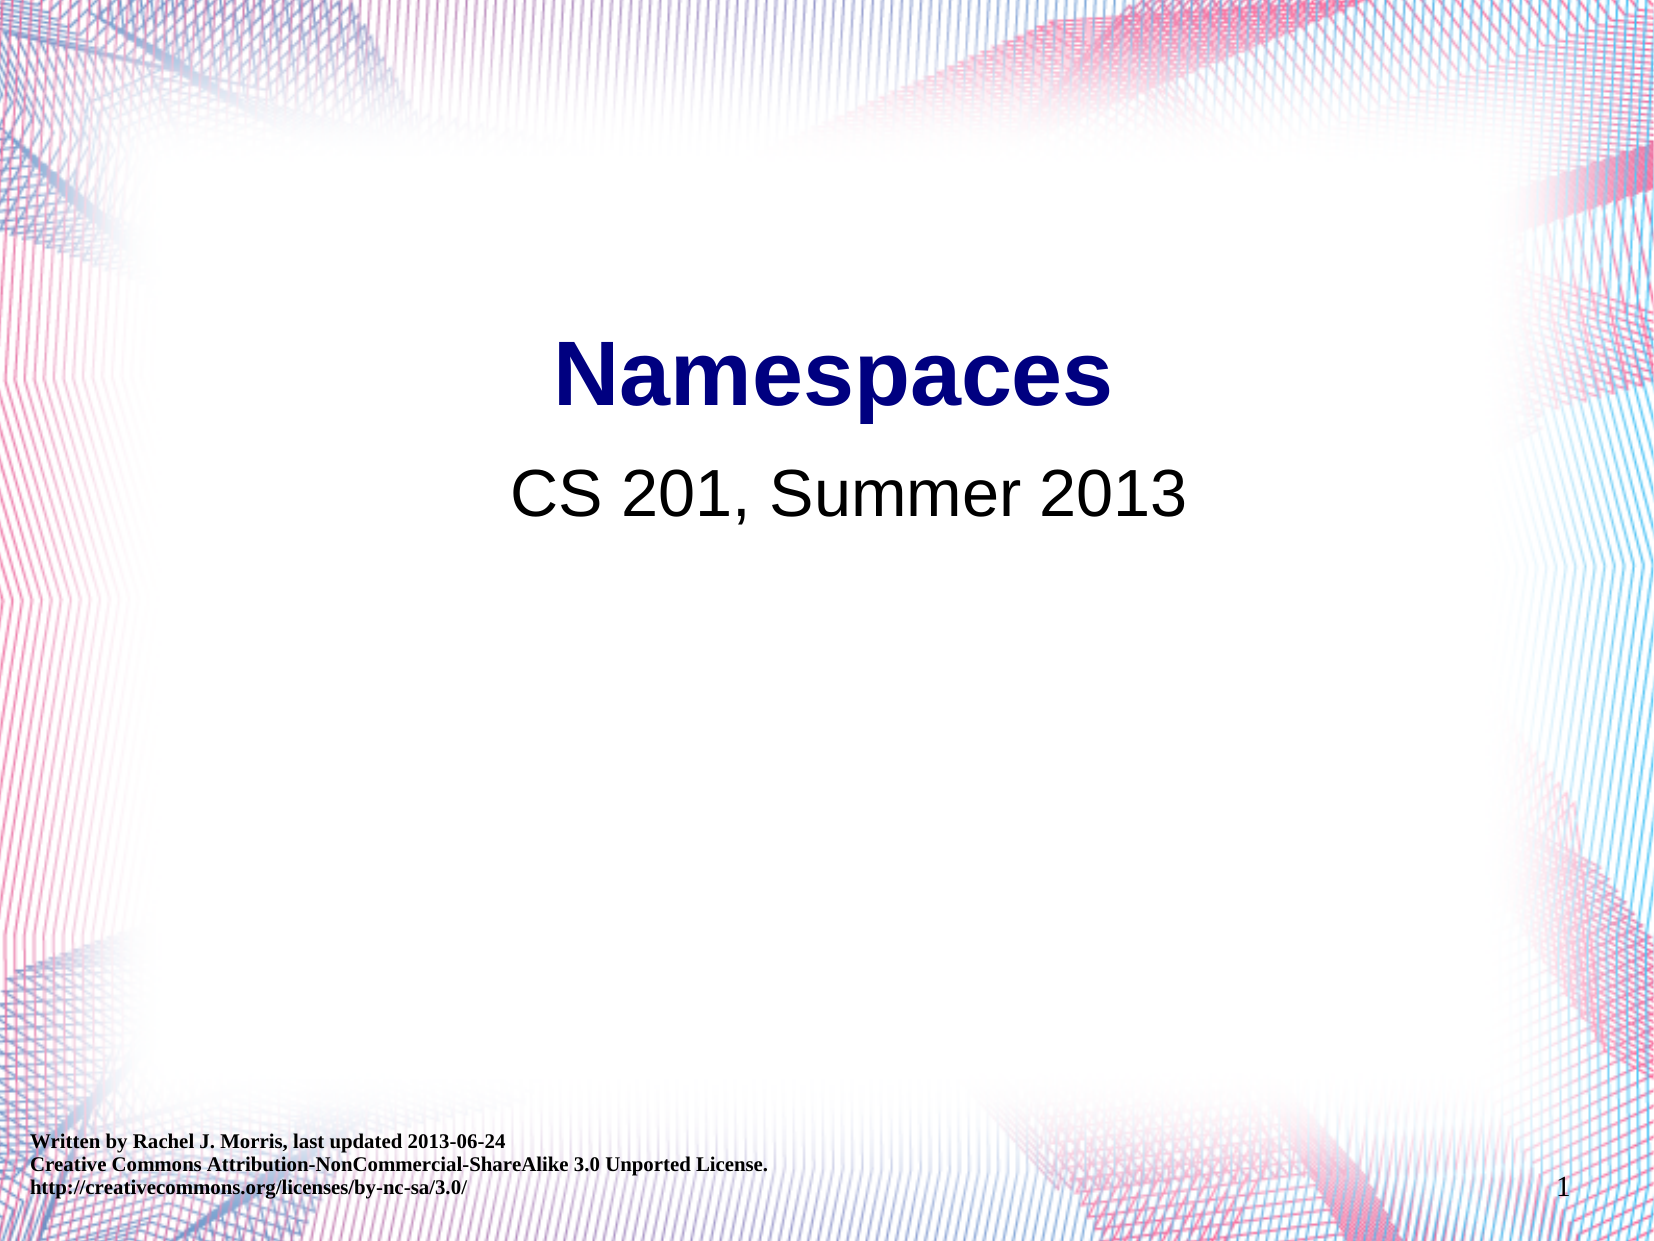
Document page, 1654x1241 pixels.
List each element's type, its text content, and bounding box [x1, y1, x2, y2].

text_box CS 201, Summer 2013 [123, 438, 1576, 548]
title Namespaces [90, 270, 1579, 478]
picture [0, 0, 1654, 1241]
